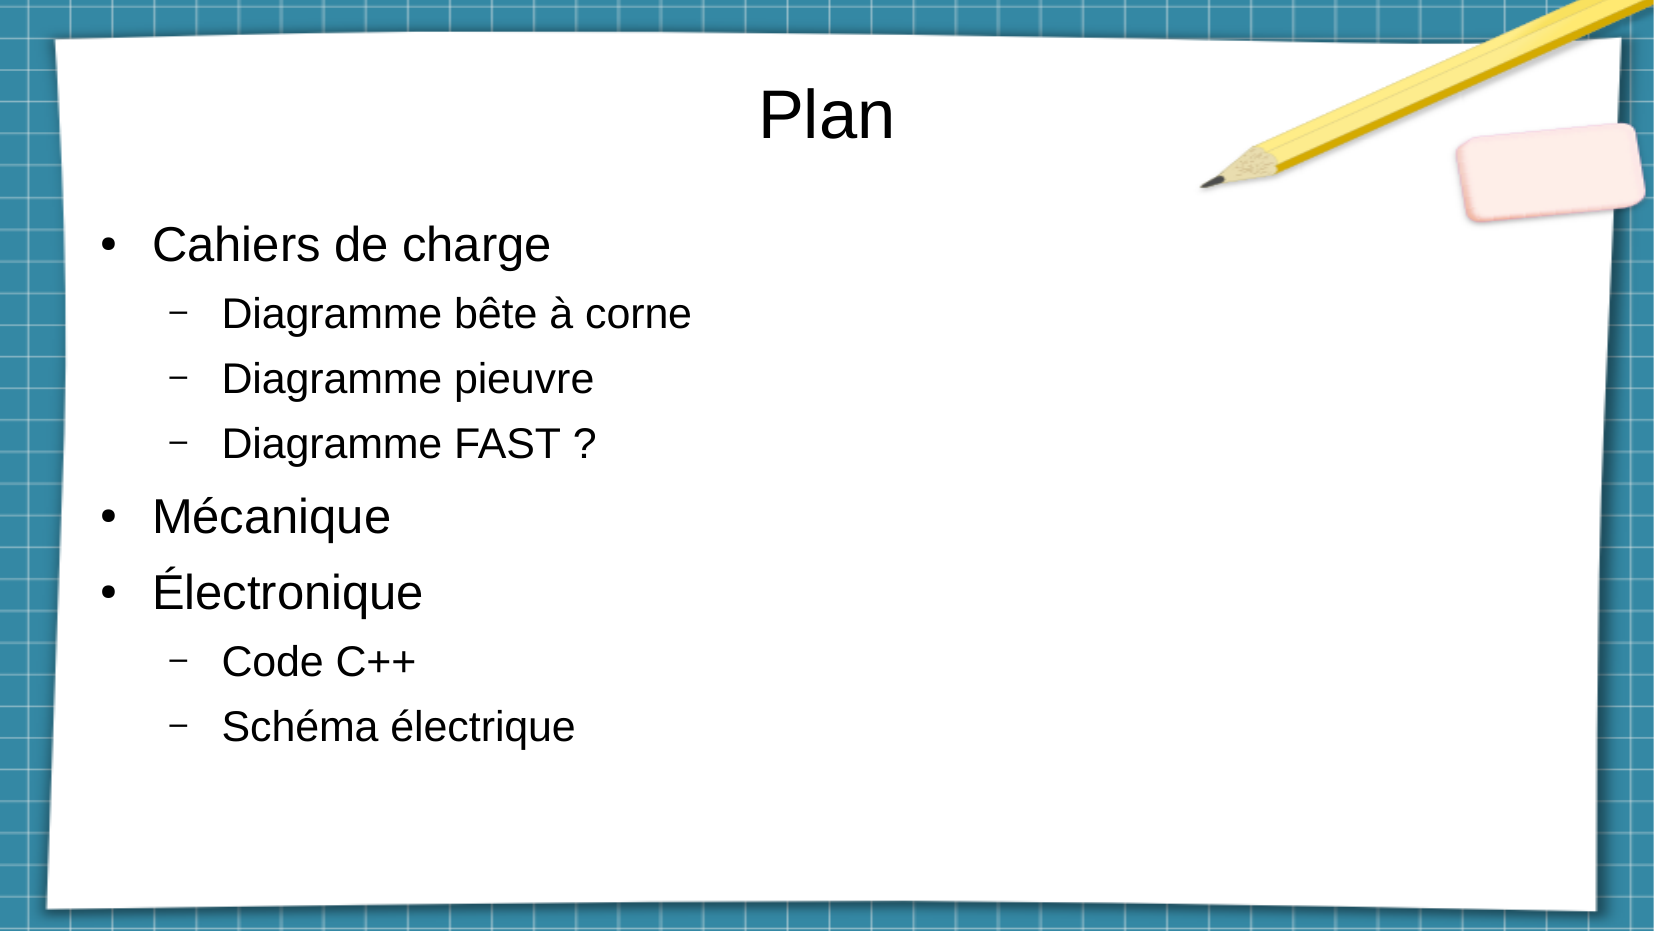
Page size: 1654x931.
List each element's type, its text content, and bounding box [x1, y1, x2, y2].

title Plan [82, 37, 1571, 193]
picture [0, 0, 1654, 931]
list Cahiers de charge Diagramme bête à corne Diagramme pieuvre Diagramme FAST ? Mécanique Électronique Code C++ Schéma électrique [82, 217, 1571, 758]
